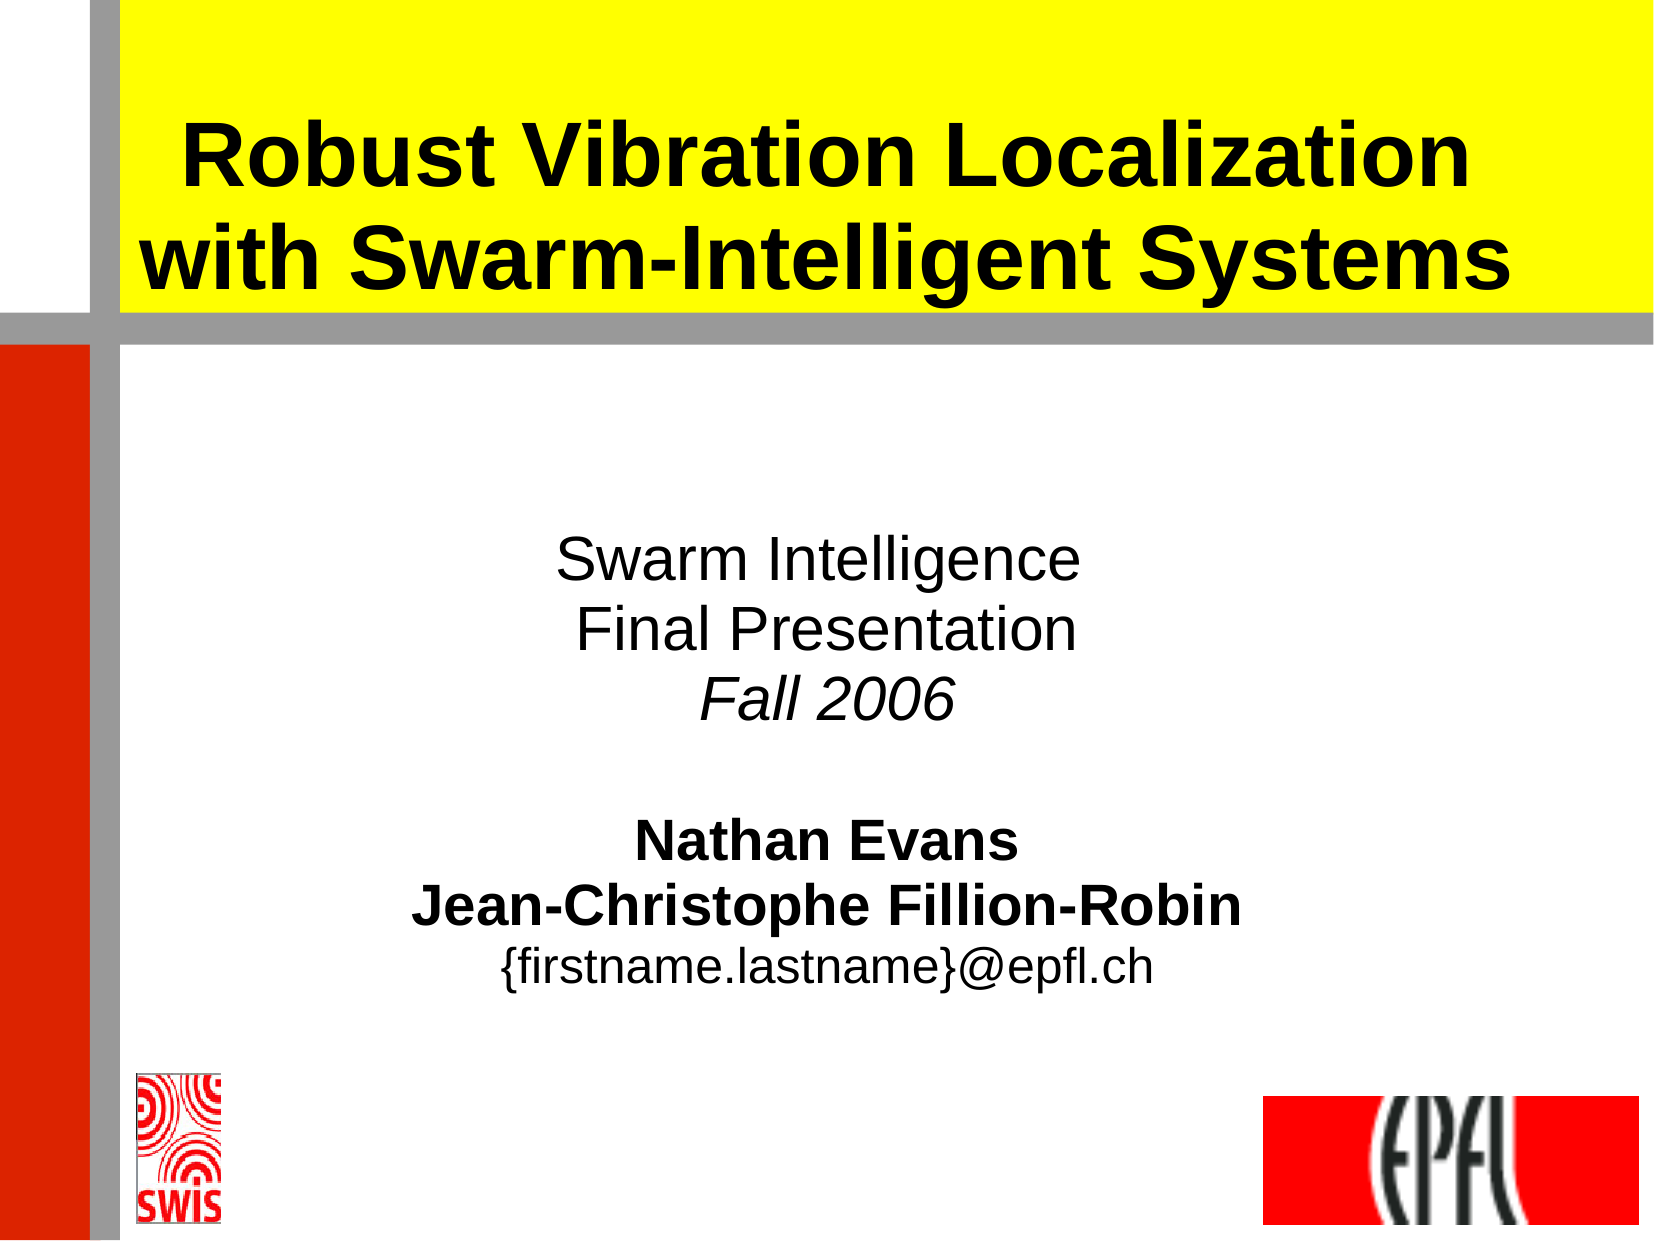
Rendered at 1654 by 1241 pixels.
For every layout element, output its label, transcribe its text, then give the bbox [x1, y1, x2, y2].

subtitle Swarm Intelligence Final Presentation Fall 2006 Nathan Evans Jean-Christophe Fillion-Robin {firstname.lastname}@epfl.ch [121, 399, 1534, 1119]
picture [1263, 1096, 1639, 1225]
picture [136, 1073, 221, 1224]
title Robust Vibration Localization with Swarm-Intelligent Systems [121, 103, 1534, 310]
